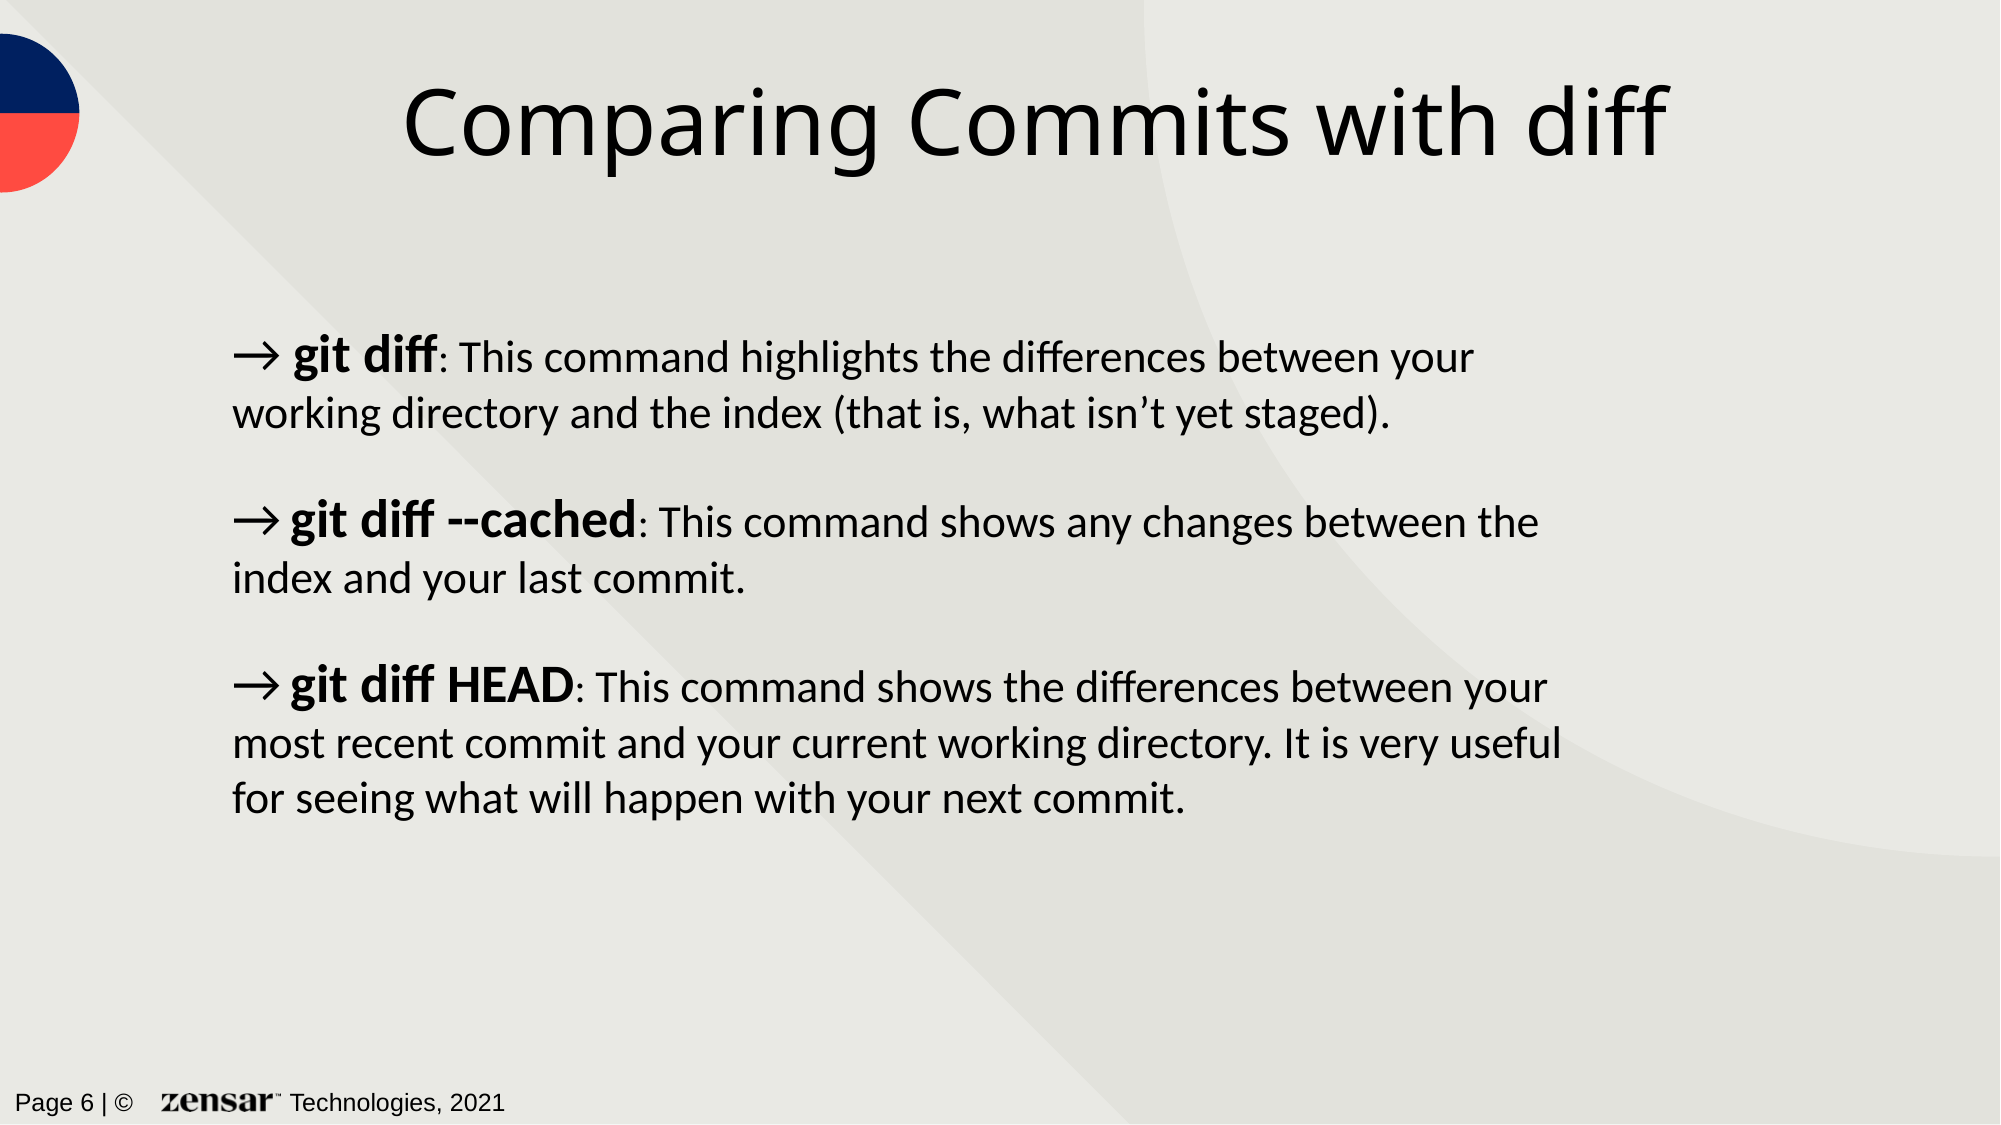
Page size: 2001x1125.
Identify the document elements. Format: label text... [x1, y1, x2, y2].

text_box → git diff: This command highlights the differences between your working directory and the index (that is, what isn’t yet staged). → git diff --cached: This command shows any changes between the index and your last commit. → git diff HEAD: This command shows the differences between your most recent commit and your current working directory. It is very useful for seeing what will happen with your next commit. [217, 245, 1621, 941]
text_box [0, 33, 80, 193]
title Comparing Commits with diff [99, 69, 1972, 166]
picture [161, 1093, 281, 1112]
